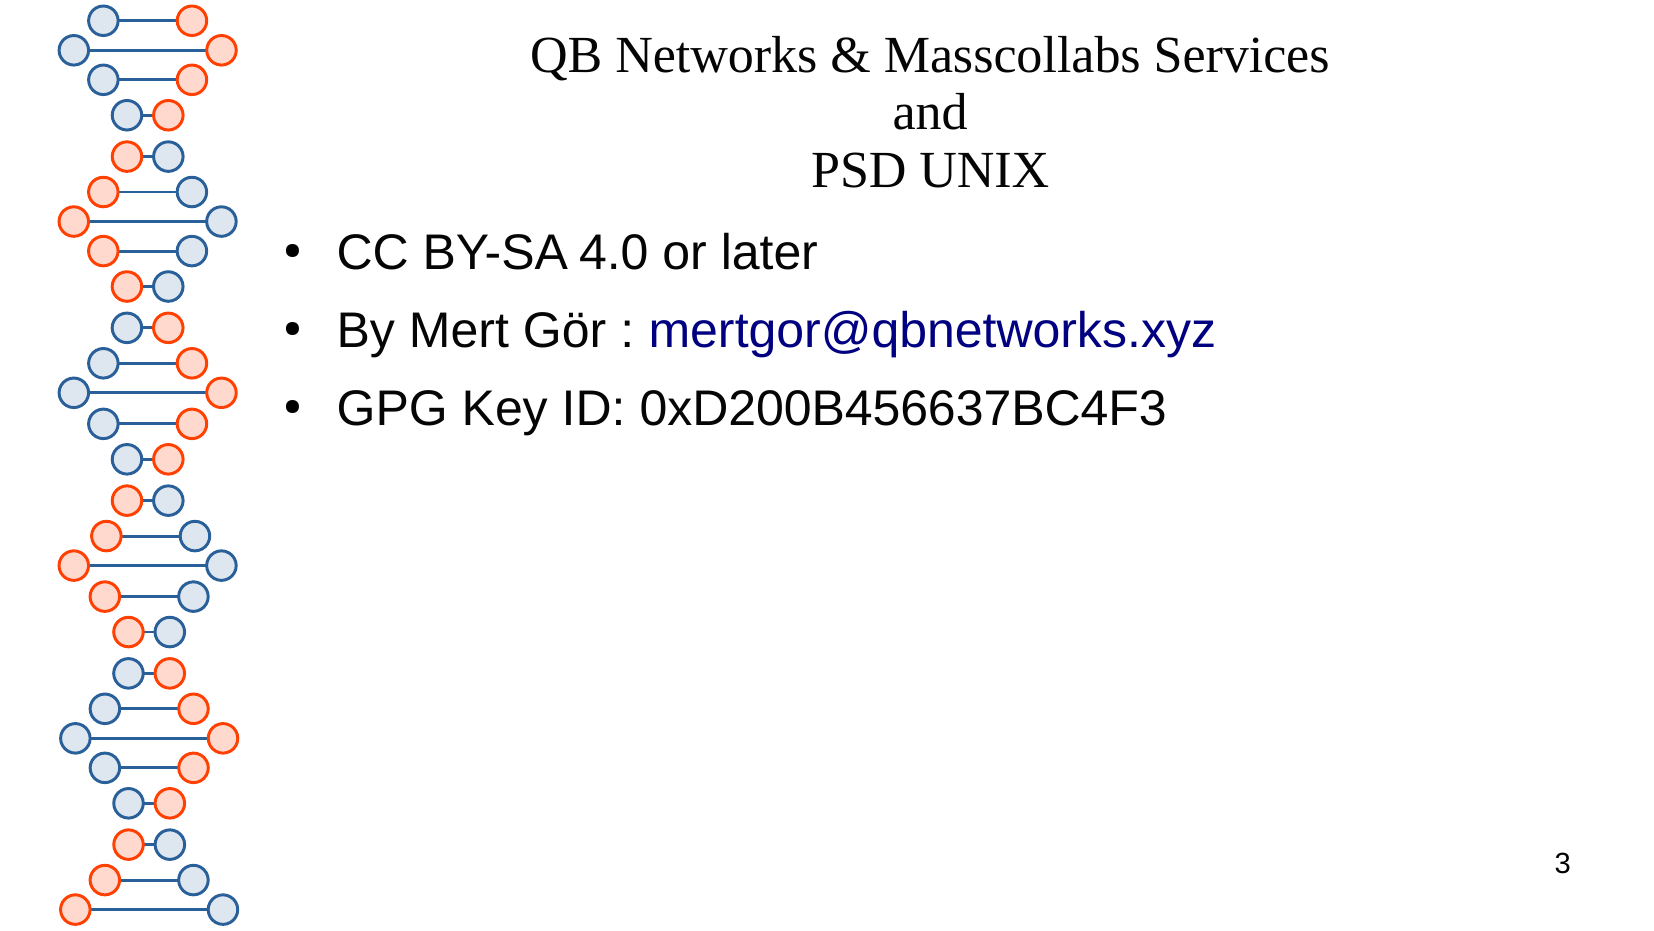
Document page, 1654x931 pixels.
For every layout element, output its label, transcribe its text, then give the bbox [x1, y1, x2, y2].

list CC BY-SA 4.0 or later By Mert Gör : mertgor@qbnetworks.xyz GPG Key ID: 0xD200B456637BC4F3 [265, 224, 1595, 764]
title QB Networks & Masscollabs Services and PSD UNIX [265, 25, 1595, 199]
